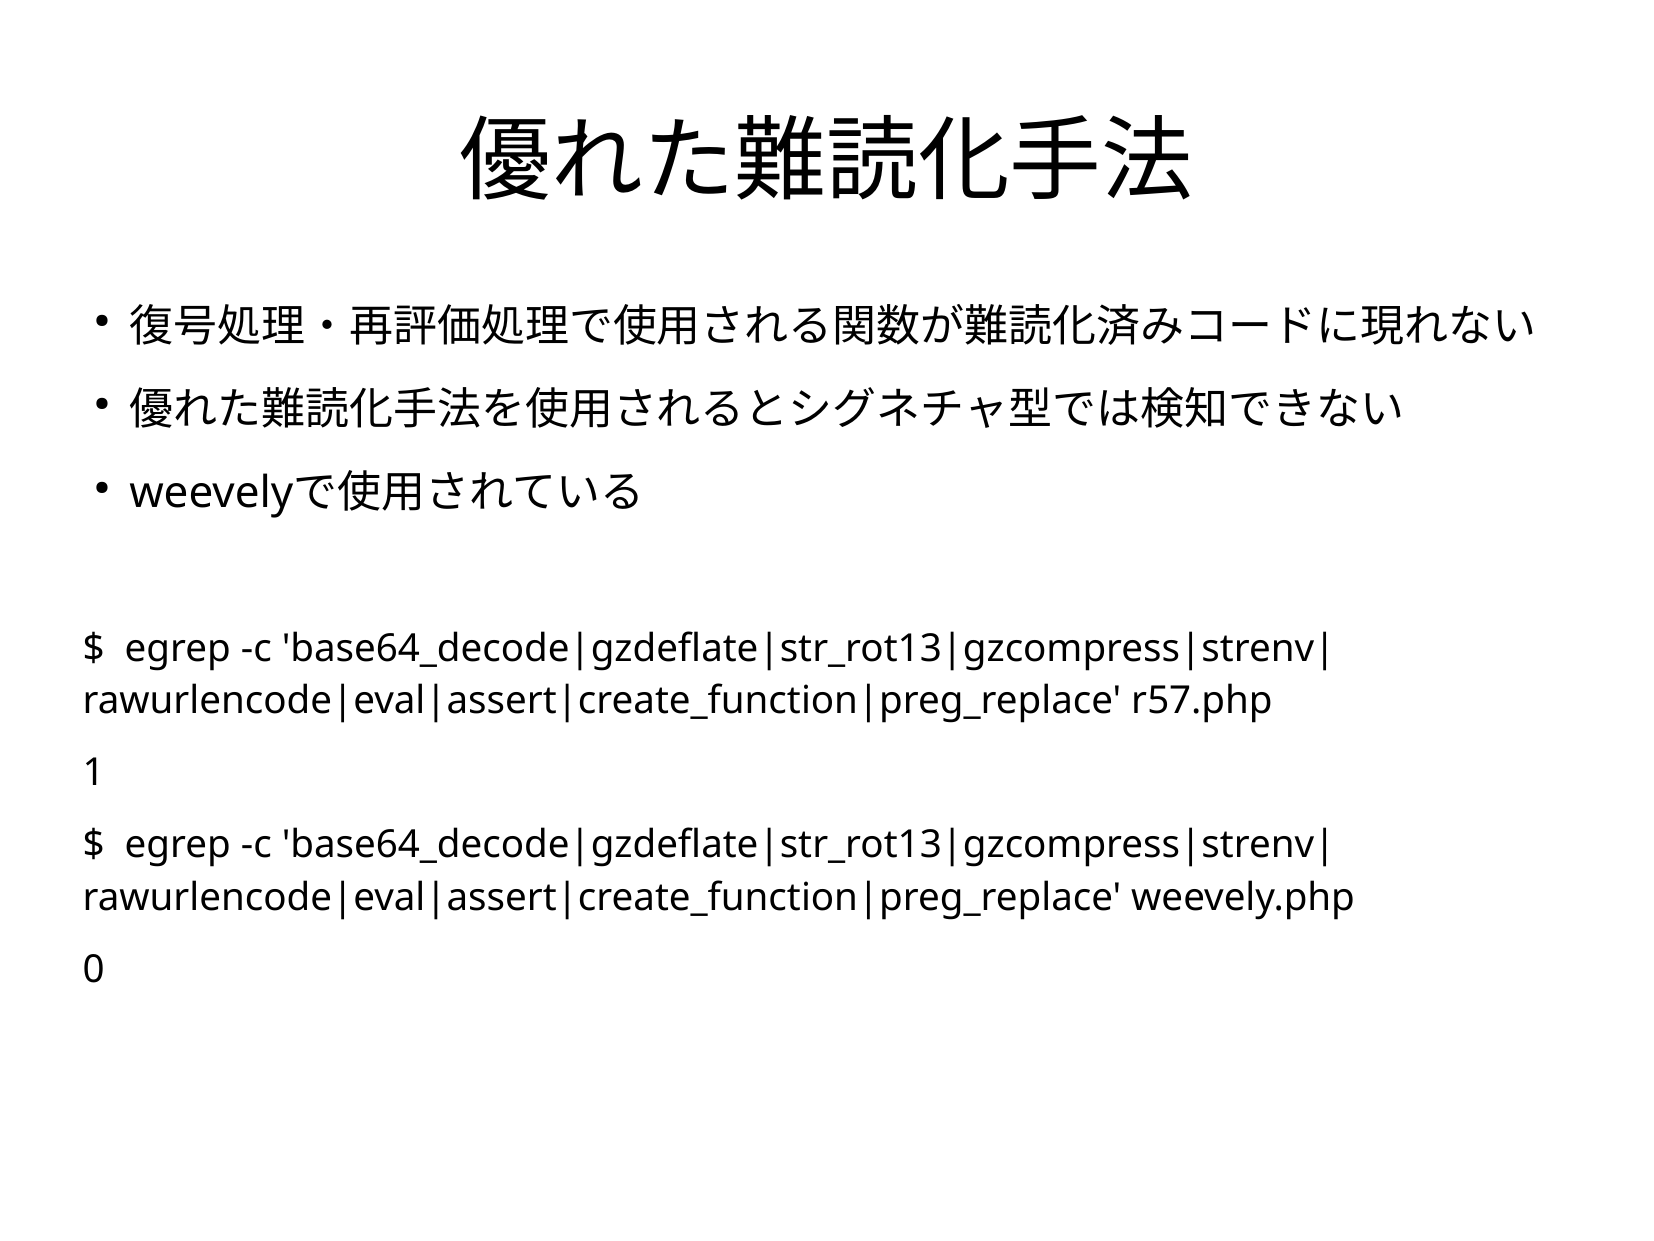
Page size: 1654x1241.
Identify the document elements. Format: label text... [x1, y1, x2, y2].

list 復号処理・再評価処理で使用される関数が難読化済みコードに現れない 優れた難読化手法を使用されるとシグネチャ型では検知できない weevelyで使用されている $ egrep -c 'base64_decode|gzdeflate|str_rot13|gzcompress|strenv|rawurlencode|eval|assert|create_function|preg_replace' r57.php 1 $ egrep -c 'base64_decode|gzdeflate|str_rot13|gzcompress|strenv|rawurlencode|eval|assert|create_function|preg_replace' weevely.php 0 [82, 290, 1571, 1010]
title 優れた難読化手法 [82, 49, 1571, 257]
